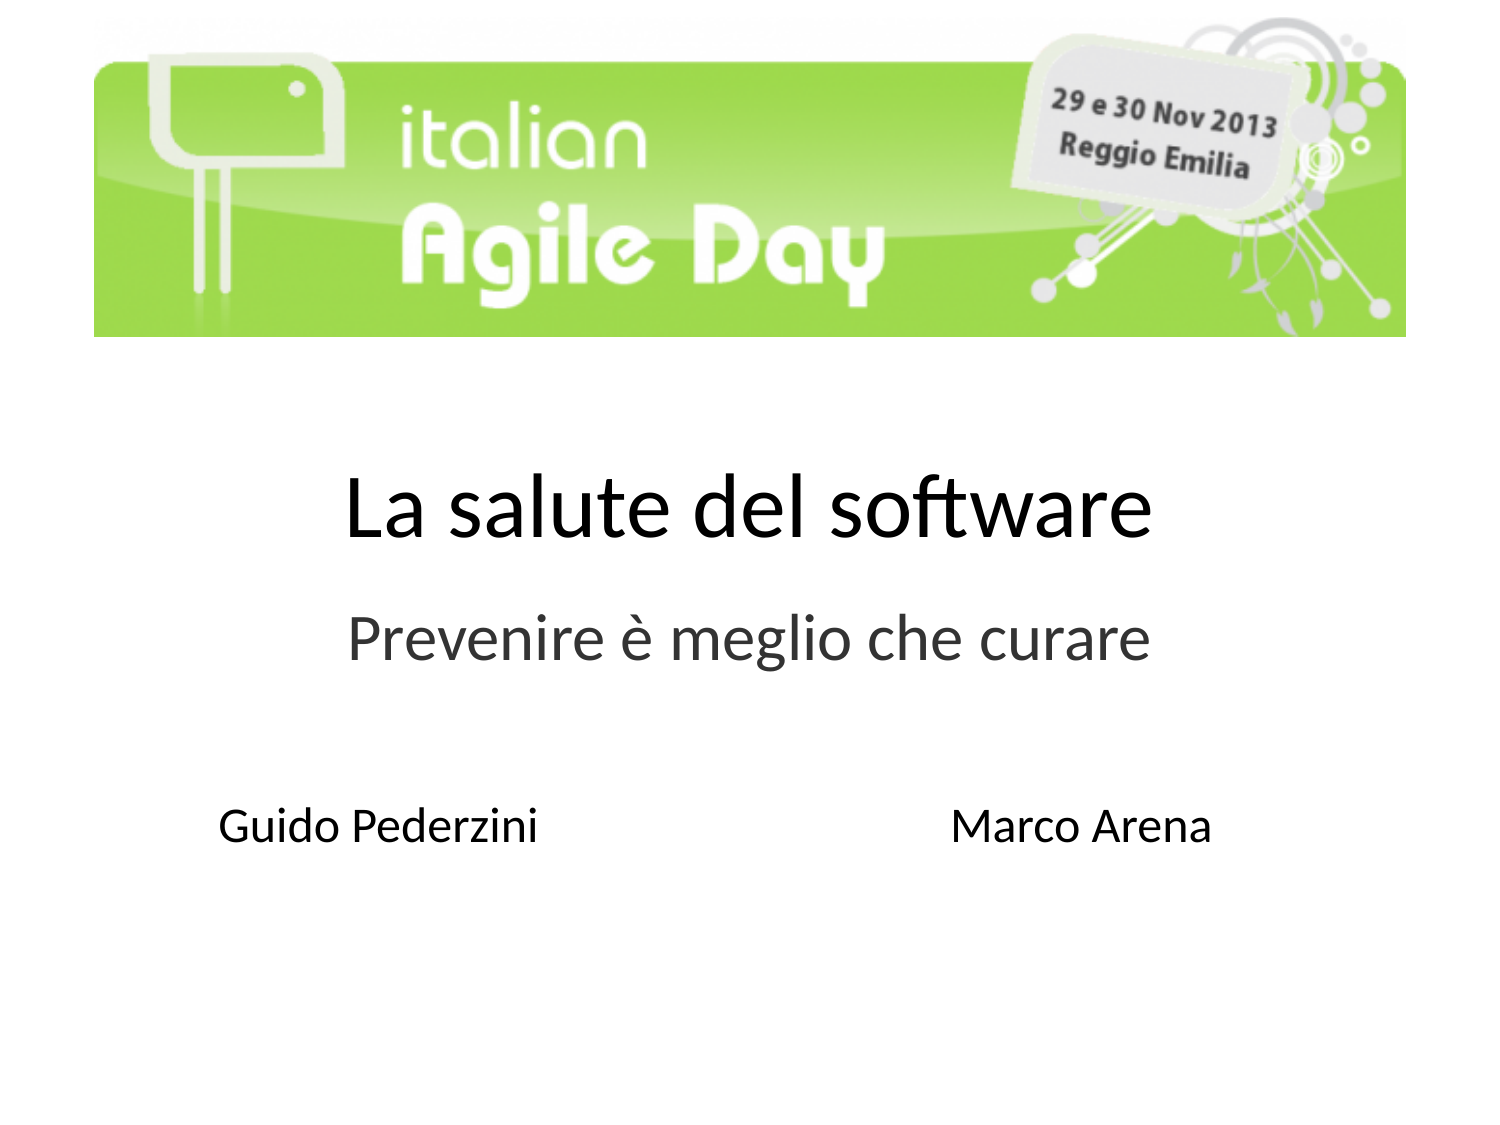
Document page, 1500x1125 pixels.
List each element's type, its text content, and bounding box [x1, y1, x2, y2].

title La salute del software [112, 438, 1388, 680]
subtitle Prevenire è meglio che curare [225, 586, 1275, 874]
picture [94, 17, 1406, 337]
text_box Marco Arena [856, 751, 1353, 894]
text_box Guido Pederzini [135, 751, 632, 894]
